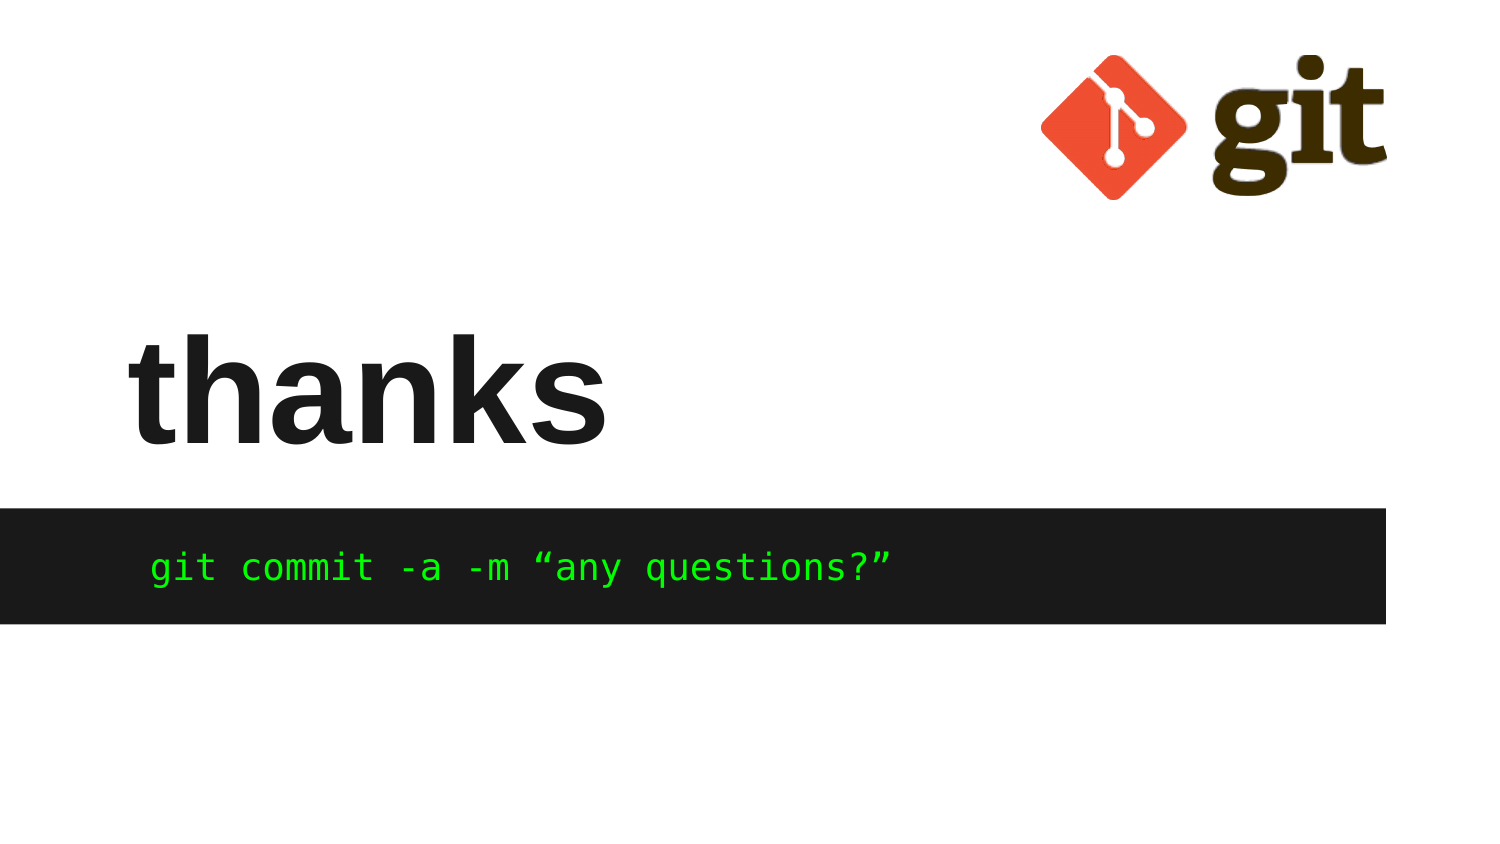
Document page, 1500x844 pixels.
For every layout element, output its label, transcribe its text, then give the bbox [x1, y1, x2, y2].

text_box git commit -a -m “any questions?” [112, 507, 1387, 624]
picture [1041, 55, 1387, 200]
text_box thanks [112, 213, 1387, 489]
